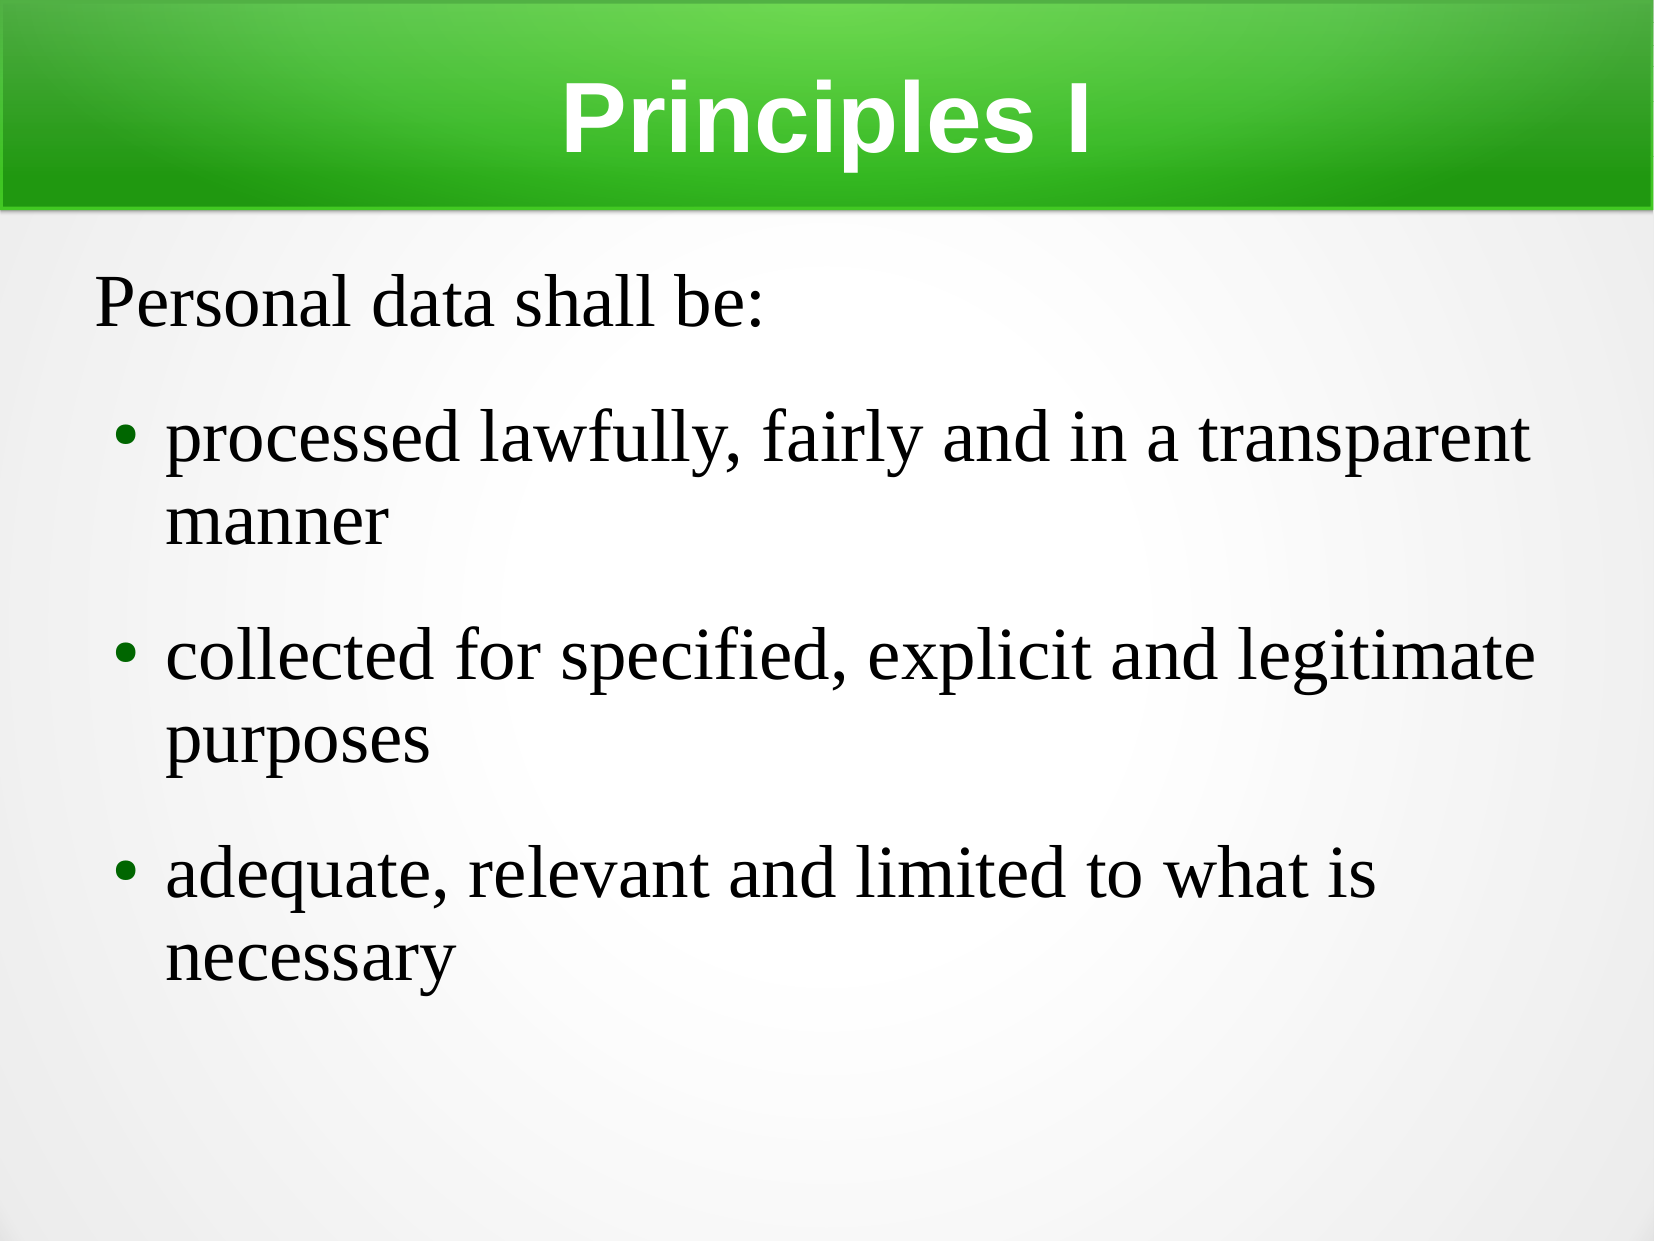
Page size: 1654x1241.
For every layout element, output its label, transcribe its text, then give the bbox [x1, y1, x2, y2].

list Personal data shall be: processed lawfully, fairly and in a transparent manner collected for specified, explicit and legitimate purposes adequate, relevant and limited to what is necessary [94, 259, 1583, 1170]
title Principles I [82, 46, 1571, 190]
